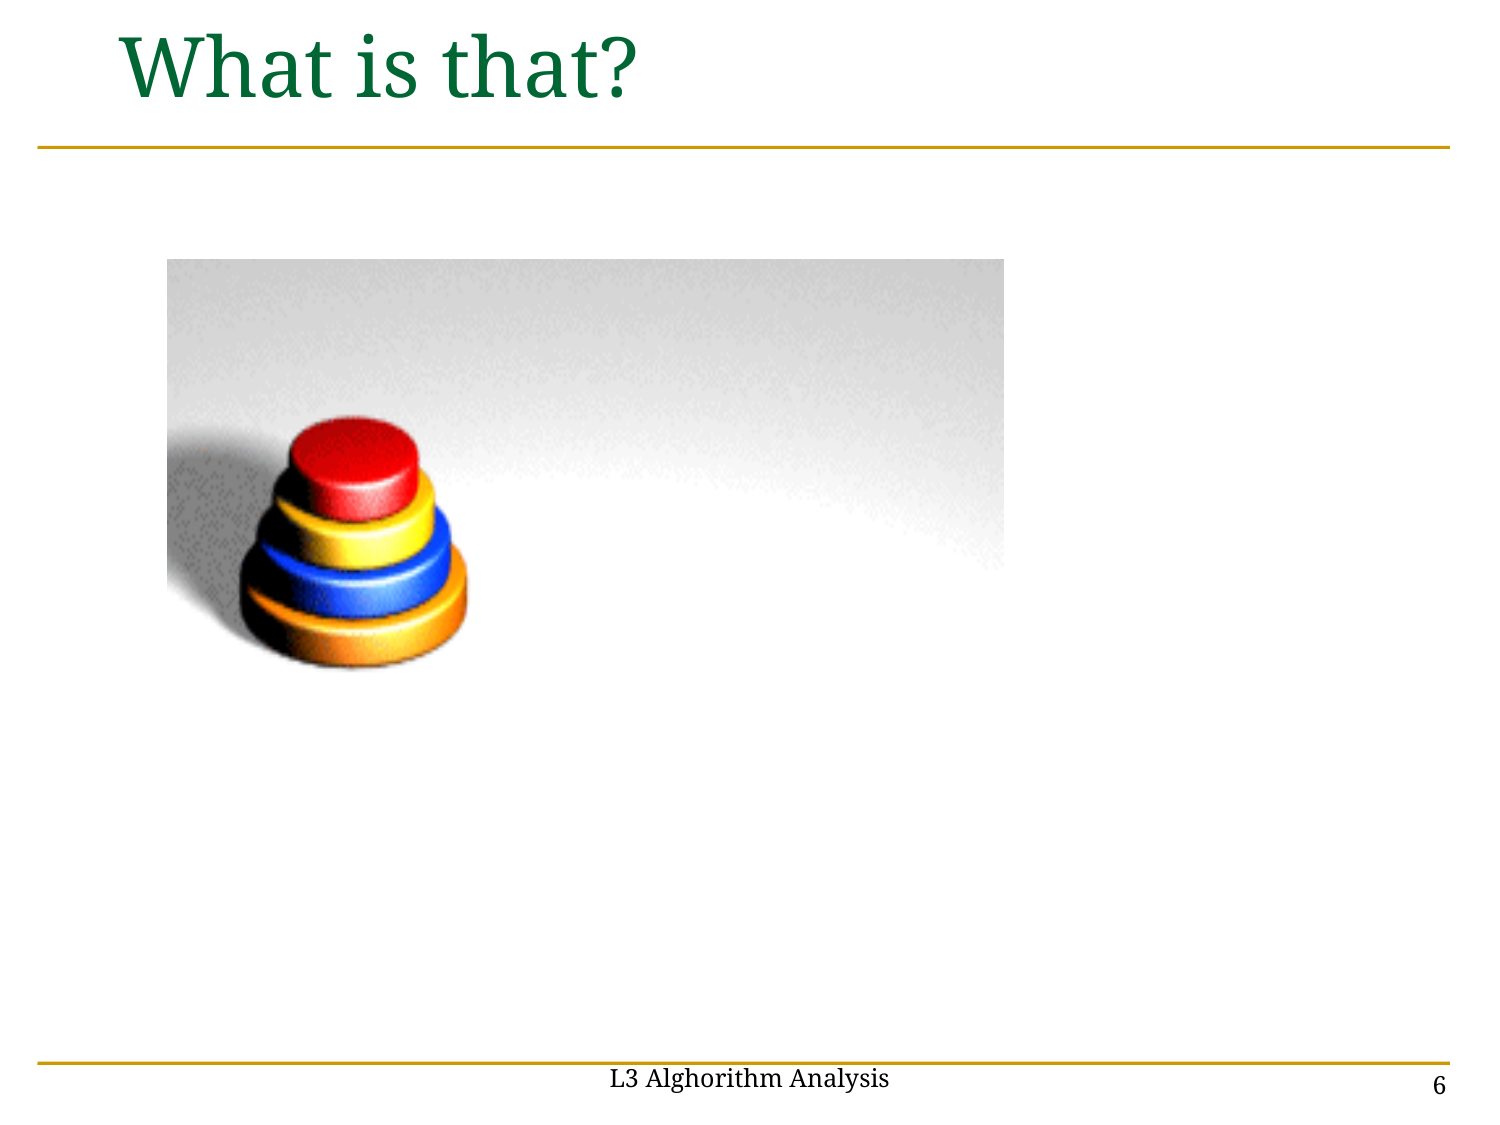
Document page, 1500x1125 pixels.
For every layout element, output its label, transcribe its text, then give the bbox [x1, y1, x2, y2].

slide_number <number> [1111, 1036, 1462, 1112]
title What is that? [103, 7, 1397, 225]
picture [167, 259, 1004, 697]
footer L3 Alghorithm Analysis [512, 1025, 988, 1100]
